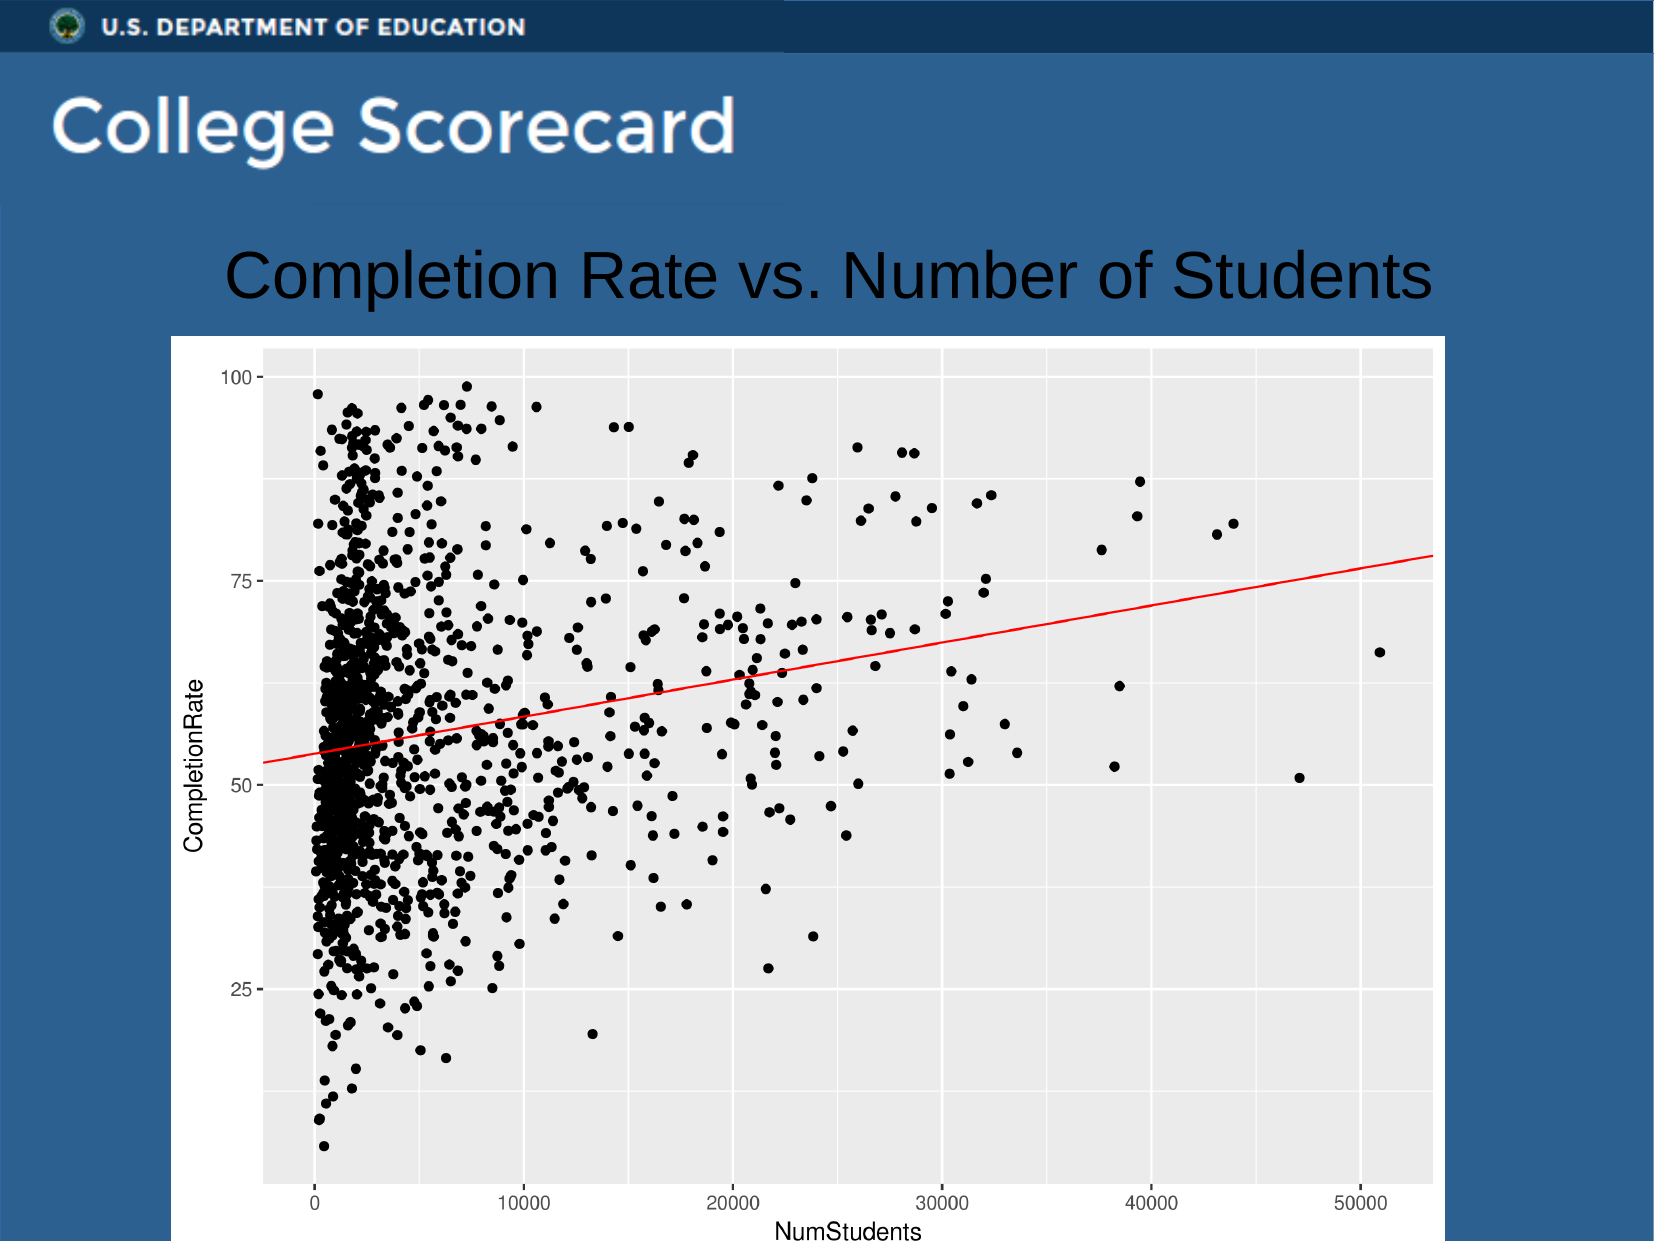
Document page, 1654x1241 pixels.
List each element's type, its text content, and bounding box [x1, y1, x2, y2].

text_box Completion Rate vs. Number of Students [0, 230, 1654, 320]
picture [171, 336, 1445, 1241]
text_box [0, 320, 1654, 1241]
picture [0, 0, 784, 206]
text_box [0, 0, 1654, 230]
